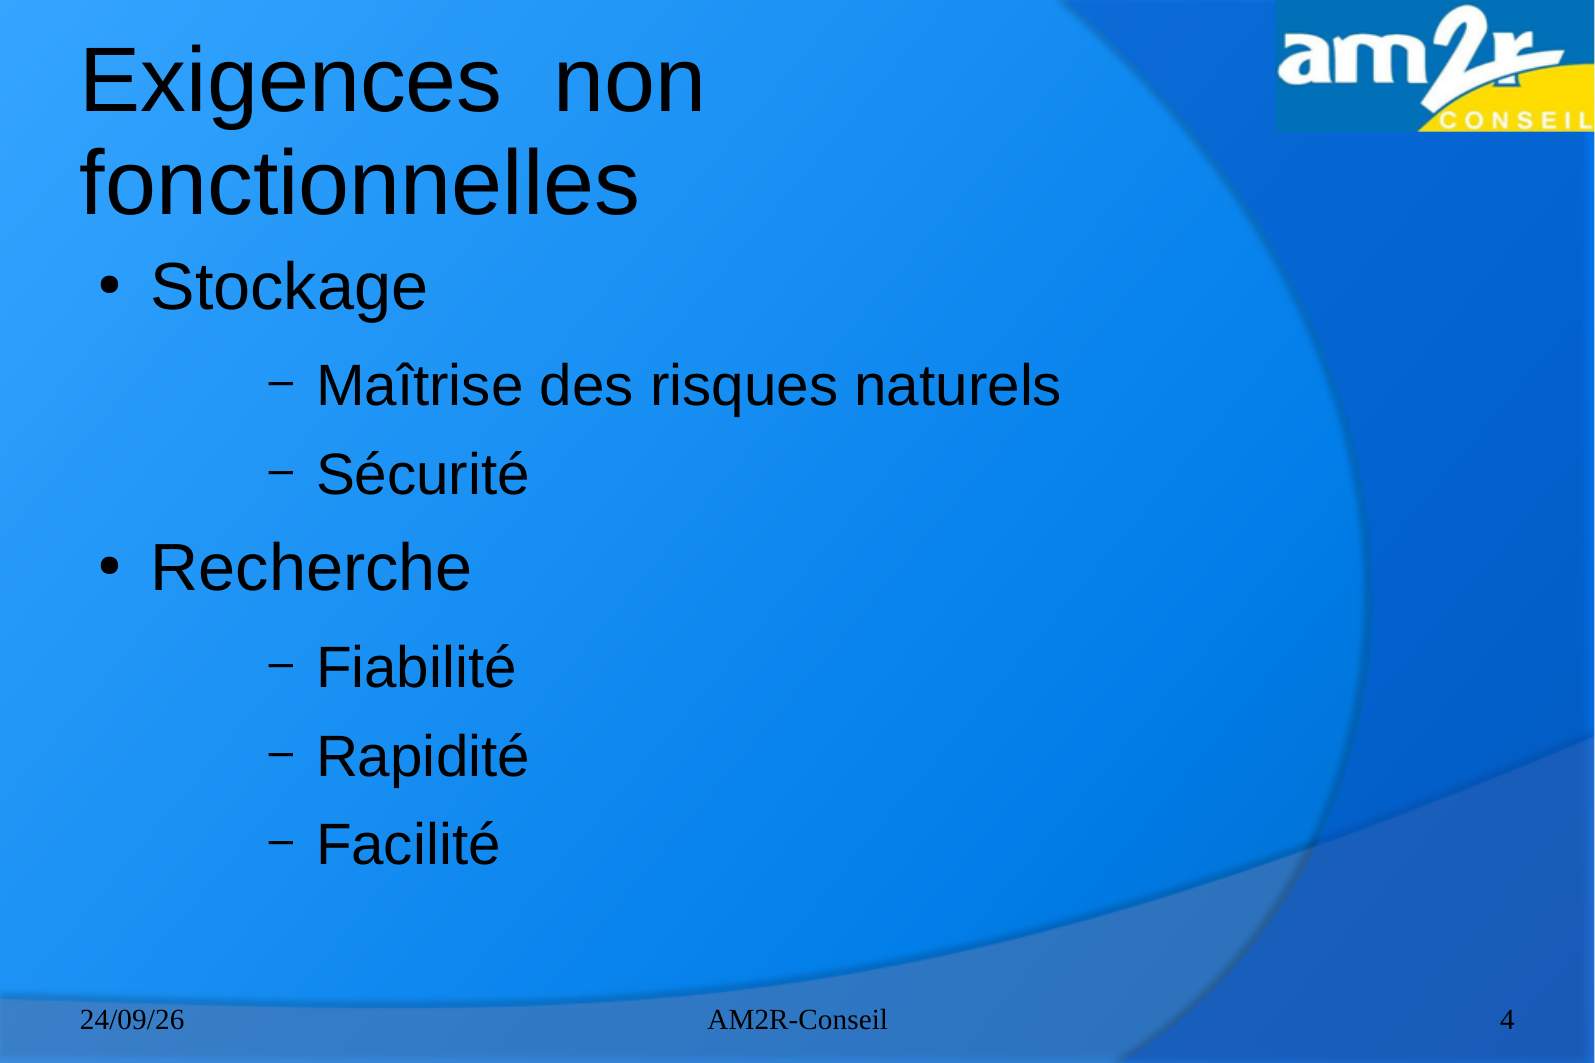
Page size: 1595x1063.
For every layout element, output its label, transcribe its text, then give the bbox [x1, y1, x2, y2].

picture [0, 0, 1595, 1063]
list Stockage Maîtrise des risques naturels Sécurité Recherche Fiabilité Rapidité Facilité [79, 248, 1515, 960]
title Exigences non fonctionnelles [79, 28, 1241, 234]
